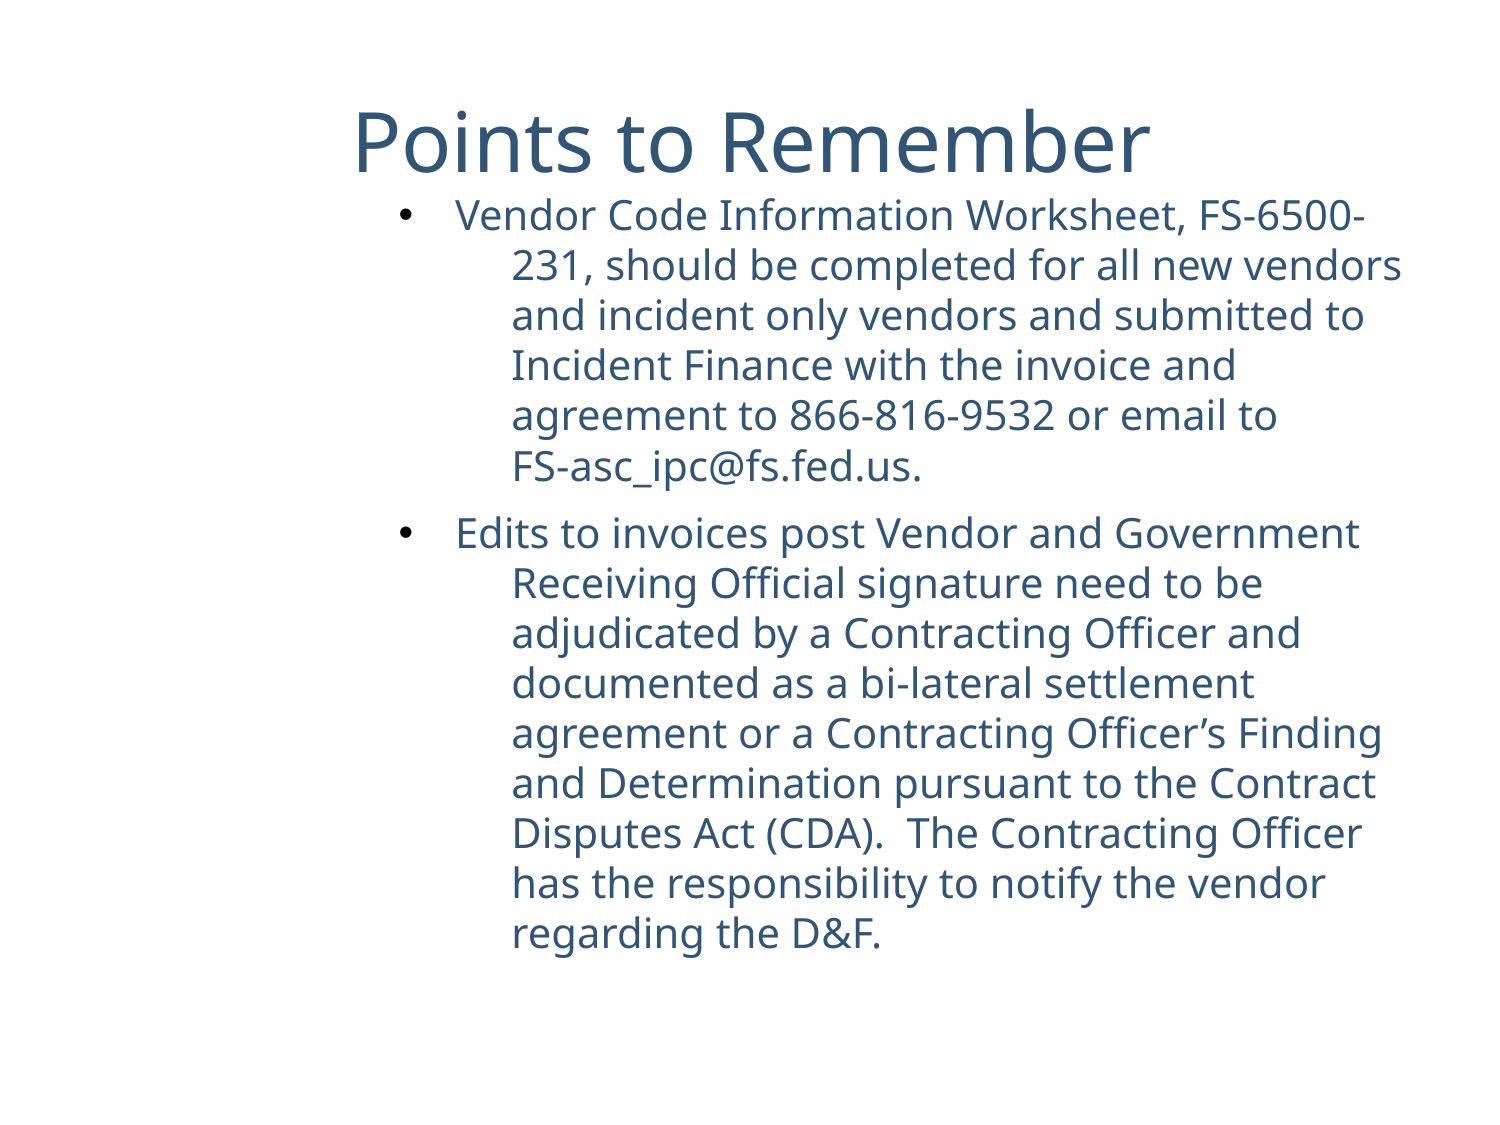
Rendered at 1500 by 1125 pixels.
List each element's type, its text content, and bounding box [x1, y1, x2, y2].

title Points to Remember [336, 45, 1426, 233]
list Vendor Code Information Worksheet, FS-6500-231, should be completed for all new vendors and incident only vendors and submitted to Incident Finance with the invoice and agreement to 866-816-9532 or email to FS-asc_ipc@fs.fed.us. Edits to invoices post Vendor and Government Receiving Official signature need to be adjudicated by a Contracting Officer and documented as a bi-lateral settlement agreement or a Contracting Officer’s Finding and Determination pursuant to the Contract Disputes Act (CDA). The Contracting Officer has the responsibility to notify the vendor regarding the D&F. [383, 181, 1423, 1125]
